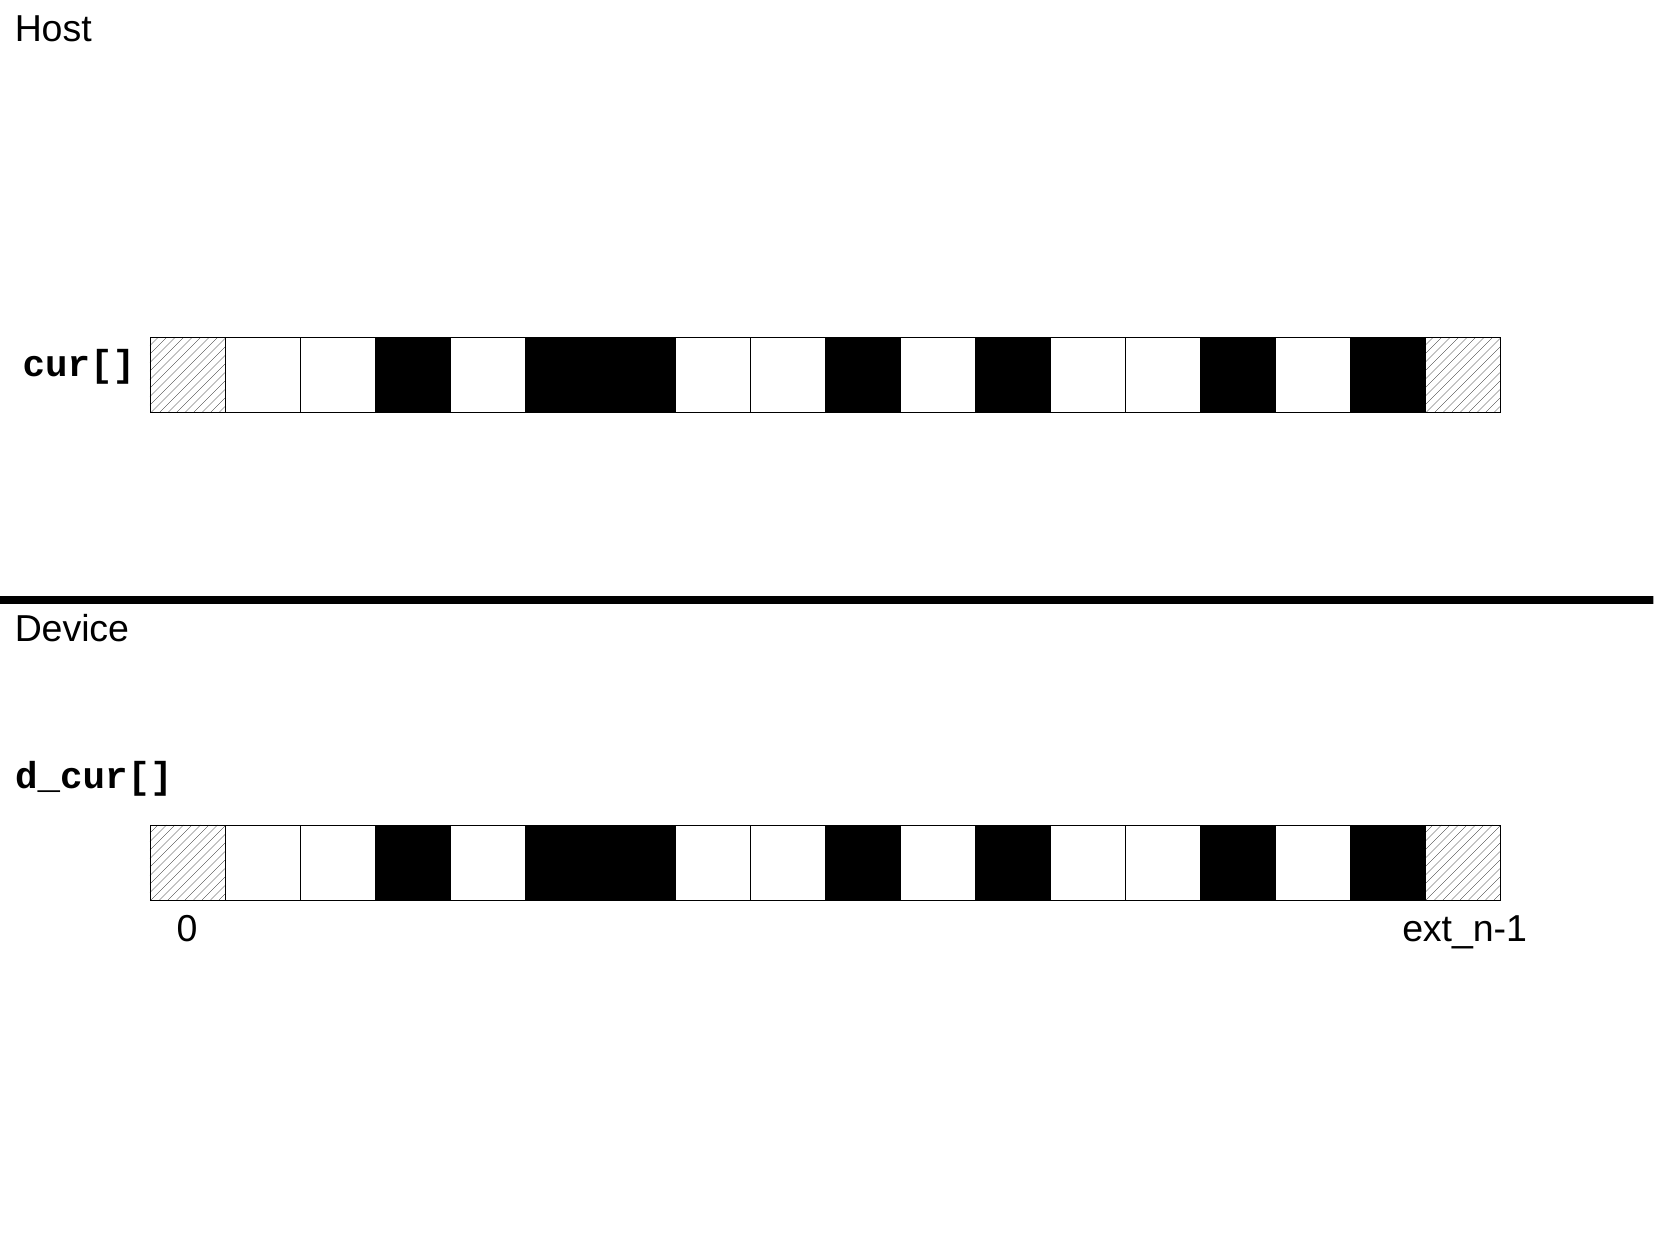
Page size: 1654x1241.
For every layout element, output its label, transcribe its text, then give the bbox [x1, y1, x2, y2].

text_box Device [0, 600, 144, 657]
text_box ext_n-1 [1387, 900, 1542, 957]
text_box [150, 337, 1501, 413]
text_box cur[] [7, 337, 150, 395]
text_box Host [0, 0, 107, 57]
text_box [150, 825, 1501, 901]
text_box d_cur[] [0, 750, 188, 808]
text_box 0 [161, 901, 213, 957]
